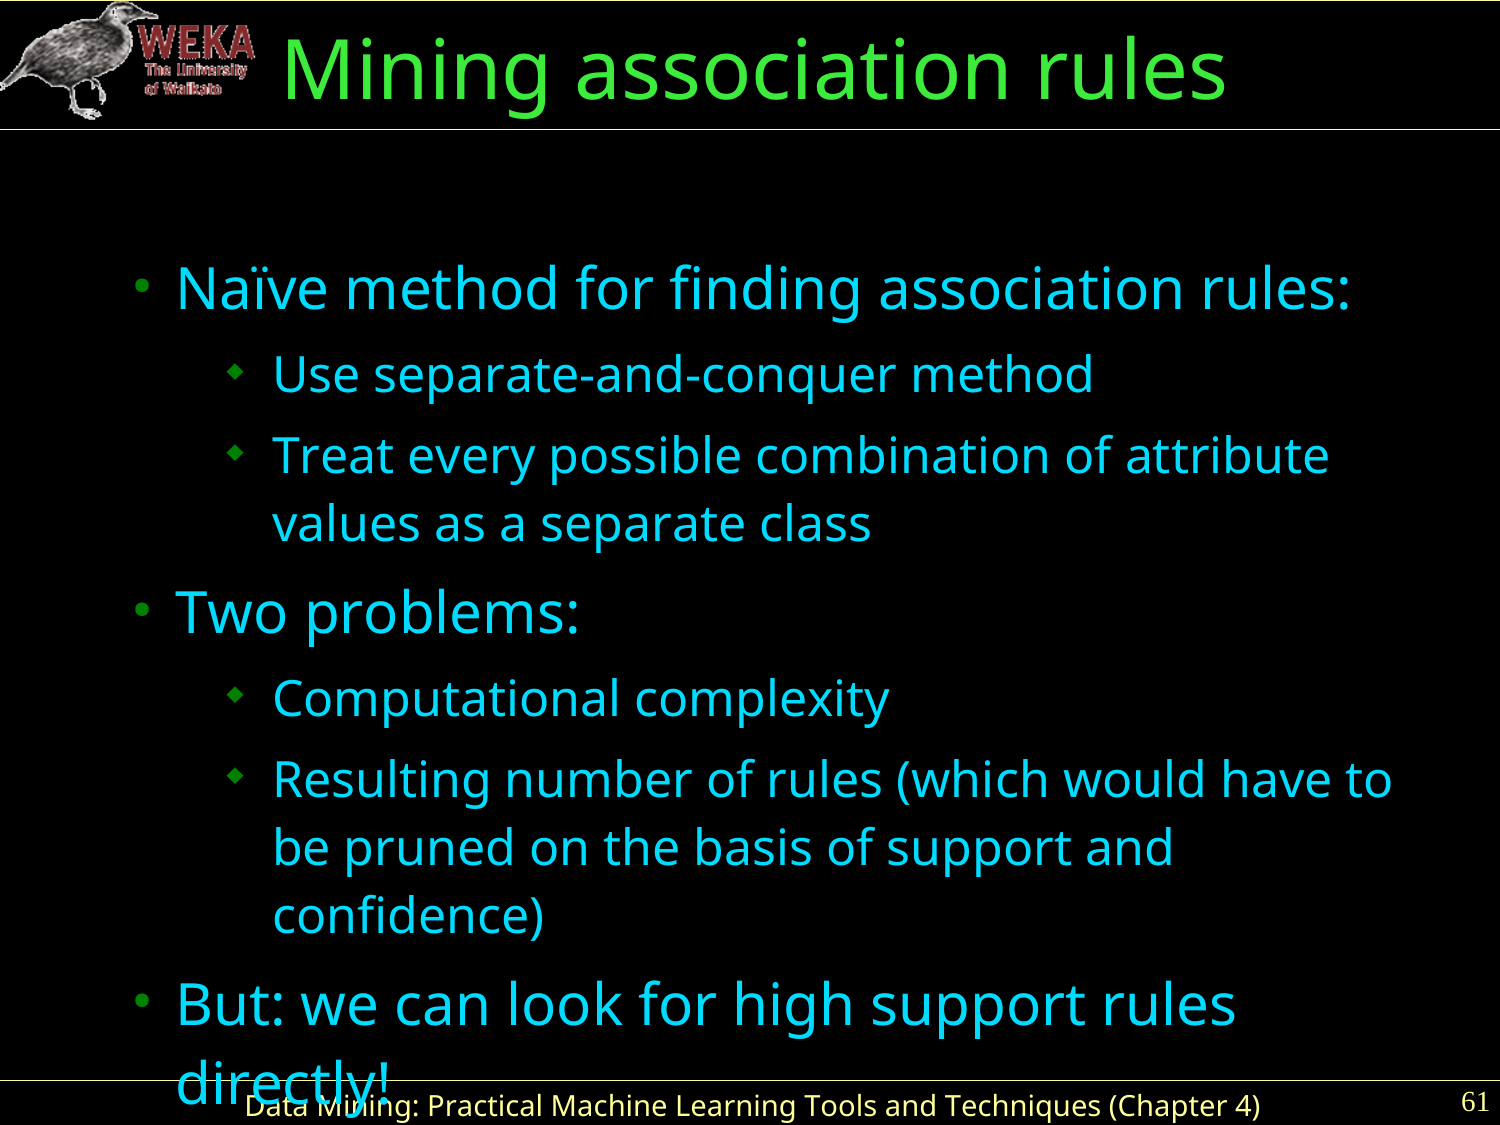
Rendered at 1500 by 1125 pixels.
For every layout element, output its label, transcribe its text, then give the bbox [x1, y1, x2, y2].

title Mining association rules [265, 0, 1500, 148]
picture [0, 1, 265, 129]
text_box Naïve method for finding association rules: Use separate-and-conquer method Treat every possible combination of attribute values as a separate class Two problems: Computational complexity Resulting number of rules (which would have to be pruned on the basis of support and confidence) But: we can look for high support rules directly! [118, 240, 1447, 973]
